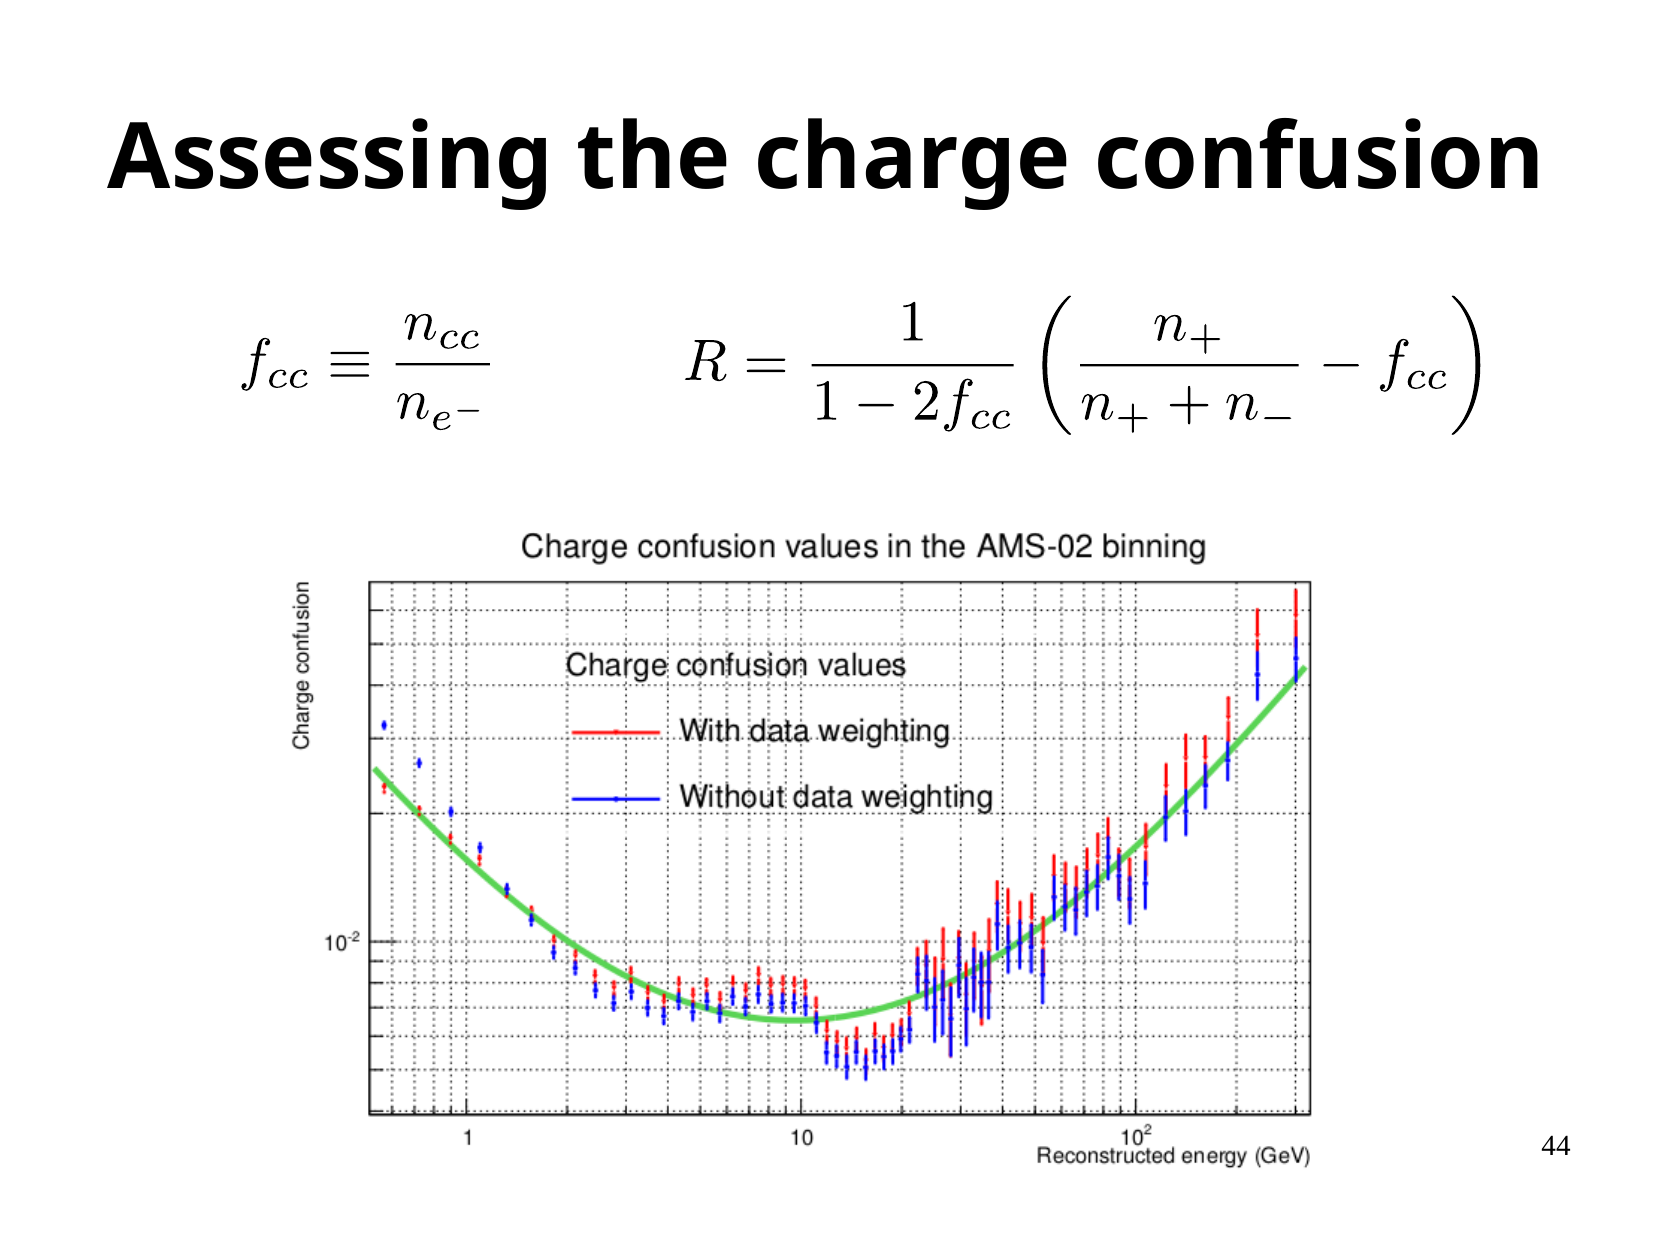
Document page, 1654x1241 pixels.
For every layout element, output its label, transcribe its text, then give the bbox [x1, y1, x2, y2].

text_box [682, 295, 1493, 436]
text_box [238, 313, 490, 431]
picture [252, 517, 1428, 1181]
title Assessing the charge confusion [82, 49, 1571, 257]
